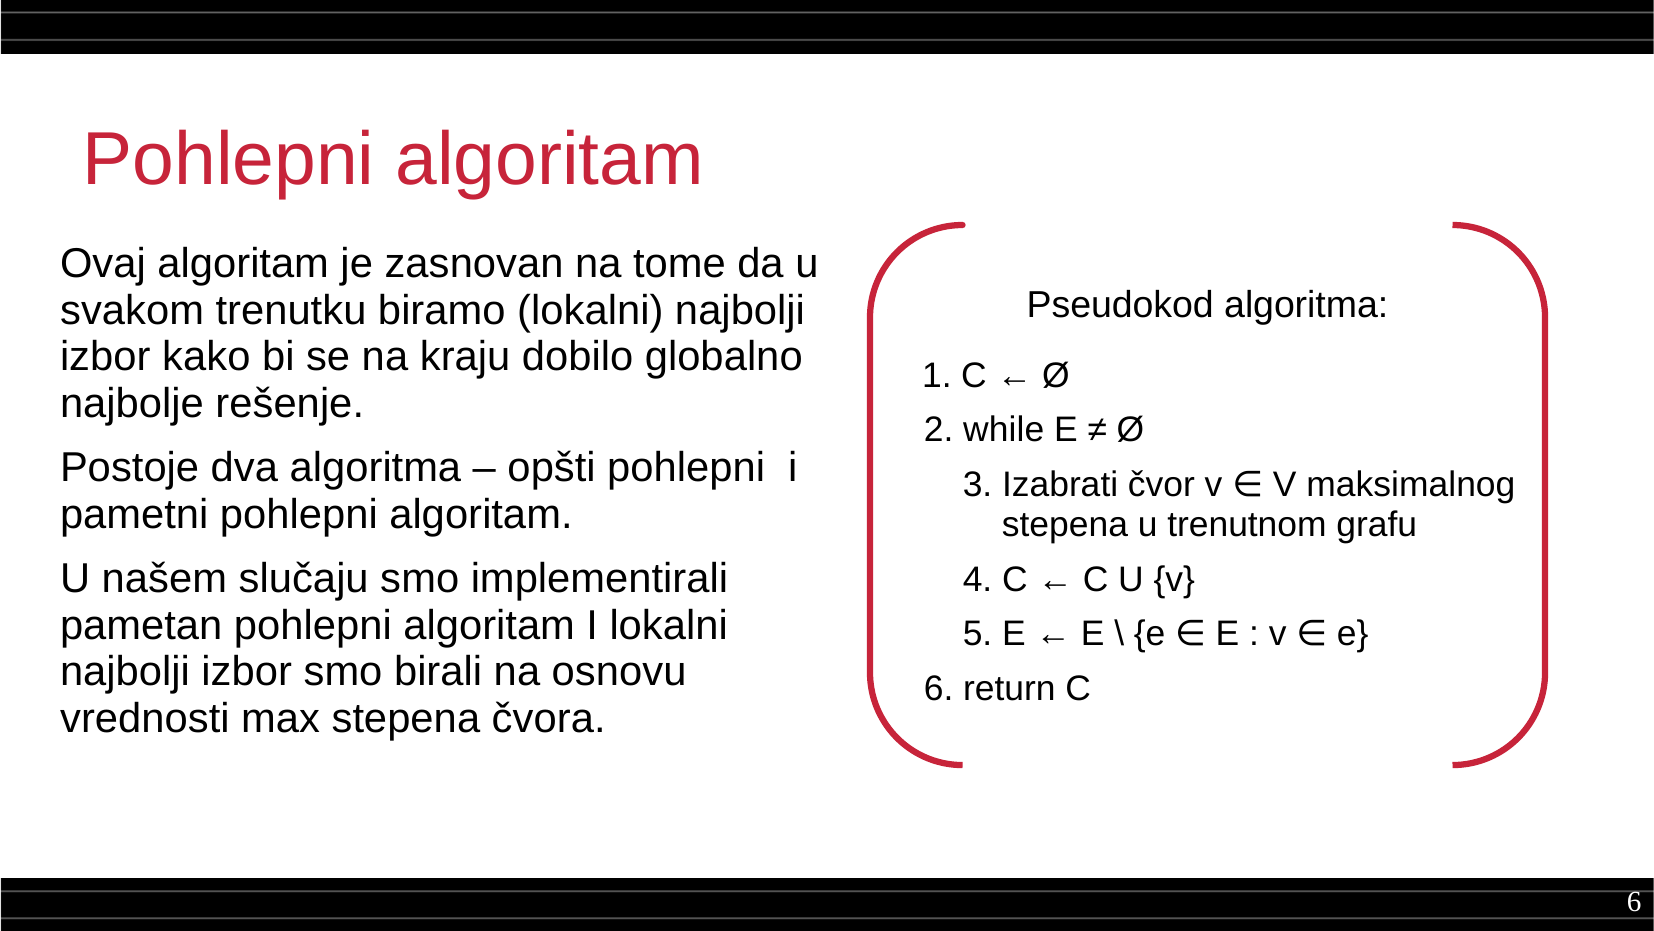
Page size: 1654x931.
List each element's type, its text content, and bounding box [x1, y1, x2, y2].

list Pseudokod algoritma: 1. C ← Ø 2. while E ≠ Ø 3. Izabrati čvor v ∈ V maksimalnog stepena u trenutnom grafu 4. C ← C U {v} 5. E ← E \ {e ∈ E : v ∈ e} 6. return C [885, 248, 1531, 744]
list Ovaj algoritam je zasnovan na tome da u svakom trenutku biramo (lokalni) najbolji izbor kako bi se na kraju dobilo globalno najbolje rešenje. Postoje dva algoritma – opšti pohlepni i pametni pohlepni algoritam. U našem slučaju smo implementirali pametan pohlepni algoritam I lokalni najbolji izbor smo birali na osnovu vrednosti max stepena čvora. [60, 240, 841, 841]
title Pohlepni algoritam [82, 92, 1471, 226]
picture [0, 0, 1654, 54]
picture [0, 878, 1654, 931]
